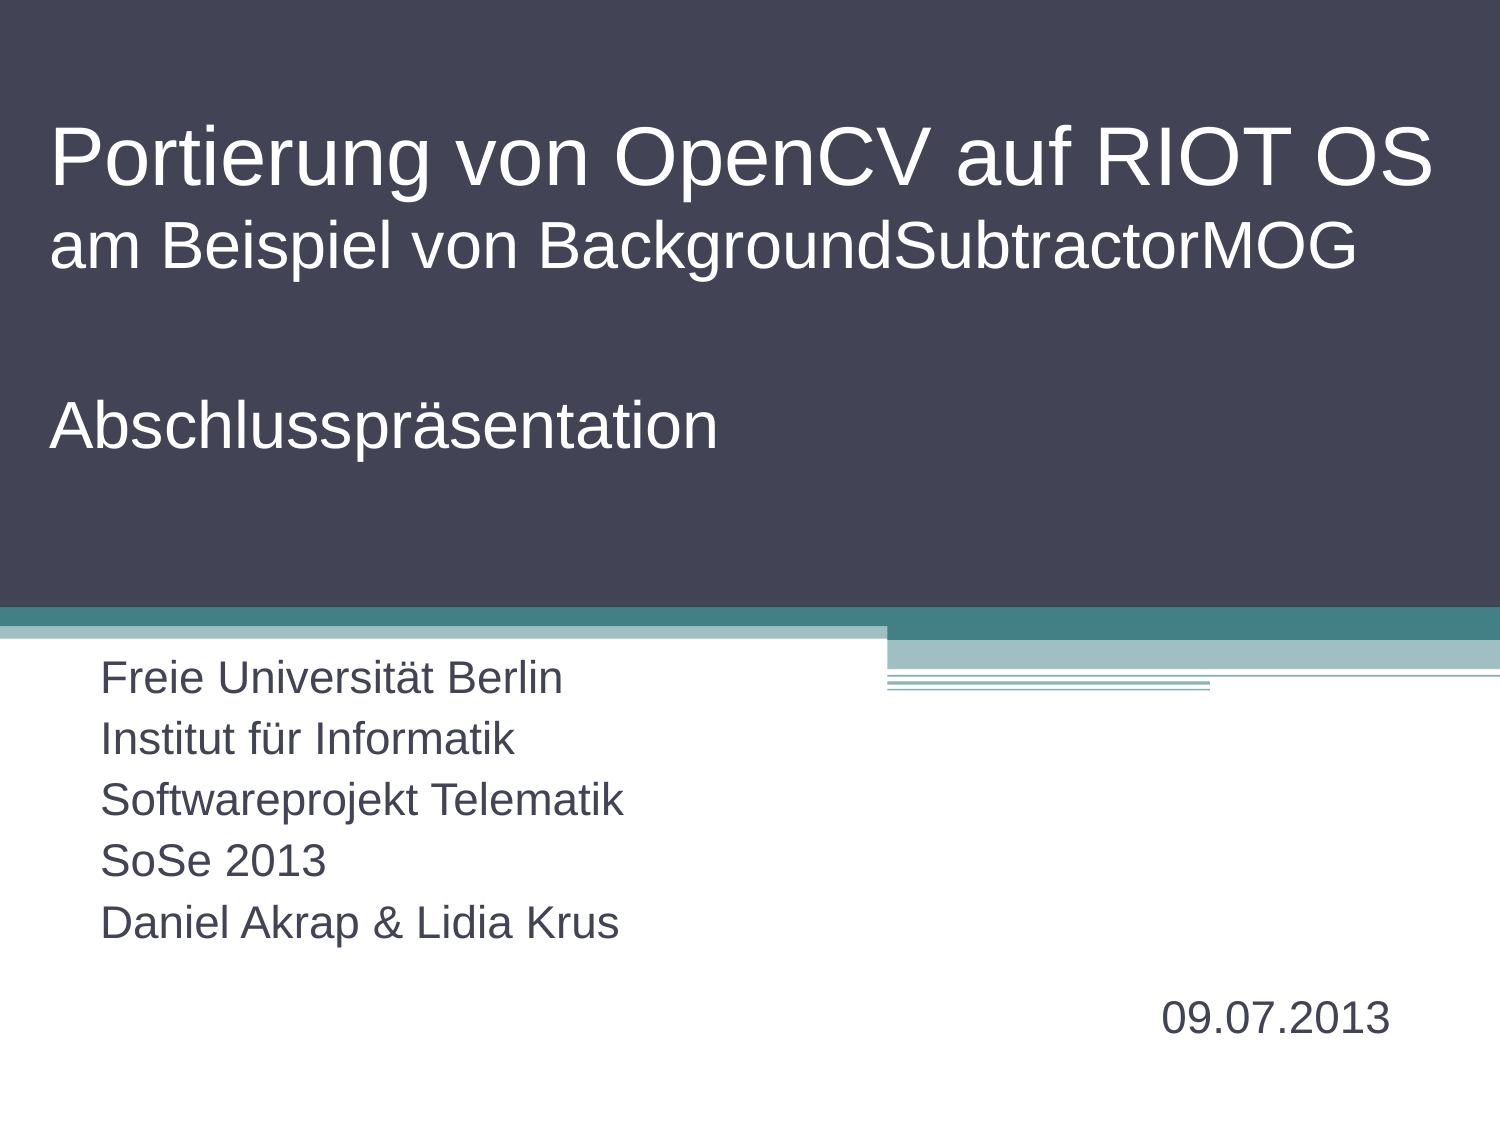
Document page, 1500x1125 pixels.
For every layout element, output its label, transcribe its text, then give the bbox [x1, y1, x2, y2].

title Portierung von OpenCV auf RIOT OS am Beispiel von BackgroundSubtractorMOG Abschlusspräsentation [34, 0, 1464, 570]
text_box 09.07.2013 [1136, 980, 1453, 1091]
text_box Freie Universität Berlin Institut für Informatik Softwareprojekt Telematik SoSe 2013 Daniel Akrap & Lidia Krus [75, 639, 888, 955]
